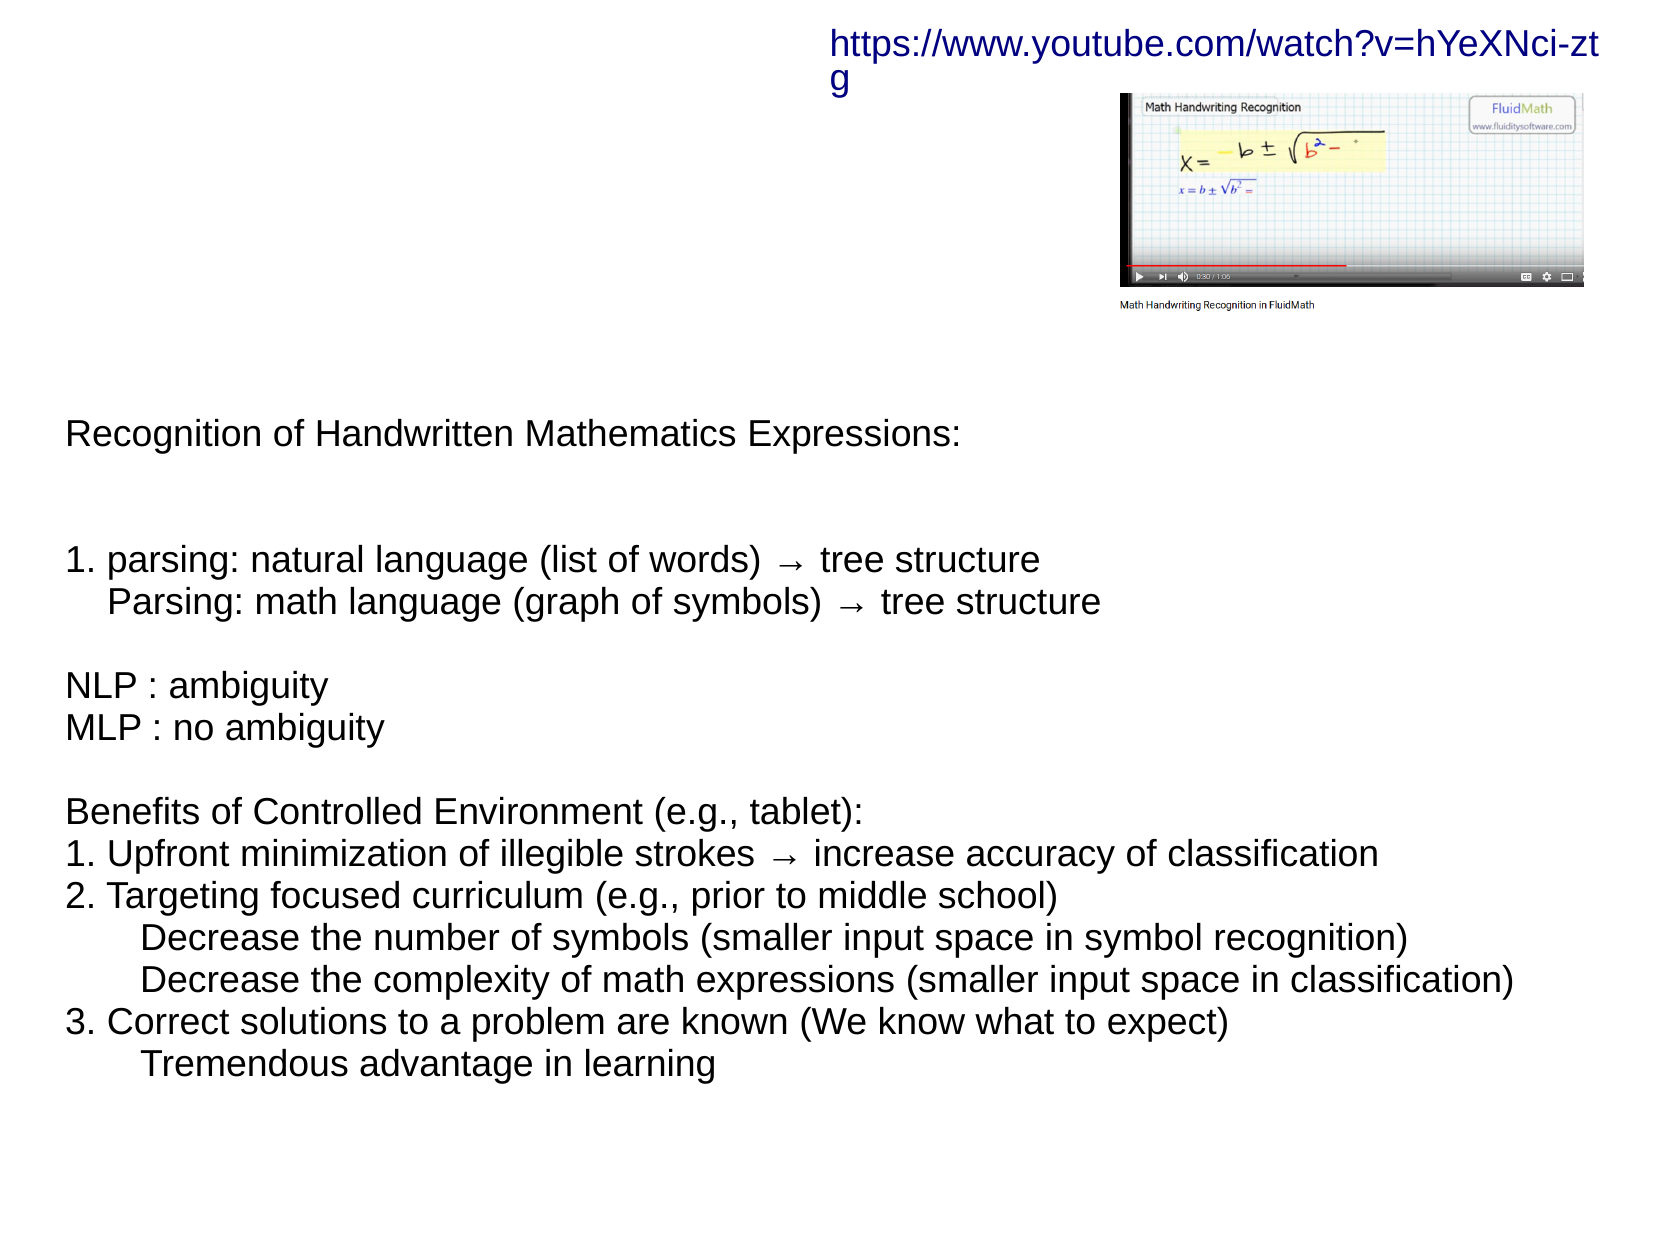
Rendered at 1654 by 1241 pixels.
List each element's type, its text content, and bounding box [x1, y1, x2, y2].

text_box Recognition of Handwritten Mathematics Expressions: 1. parsing: natural language (list of words) → tree structure Parsing: math language (graph of symbols) → tree structure NLP : ambiguity MLP : no ambiguity Benefits of Controlled Environment (e.g., tablet): 1. Upfront minimization of illegible strokes → increase accuracy of classification 2. Targeting focused curriculum (e.g., prior to middle school) Decrease the number of symbols (smaller input space in symbol recognition) Decrease the complexity of math expressions (smaller input space in classification) 3. Correct solutions to a problem are known (We know what to expect) Tremendous advantage in learning [50, 405, 1531, 1176]
text_box https://www.youtube.com/watch?v=hYeXNci-ztg [814, 15, 1636, 114]
picture [1111, 93, 1584, 316]
